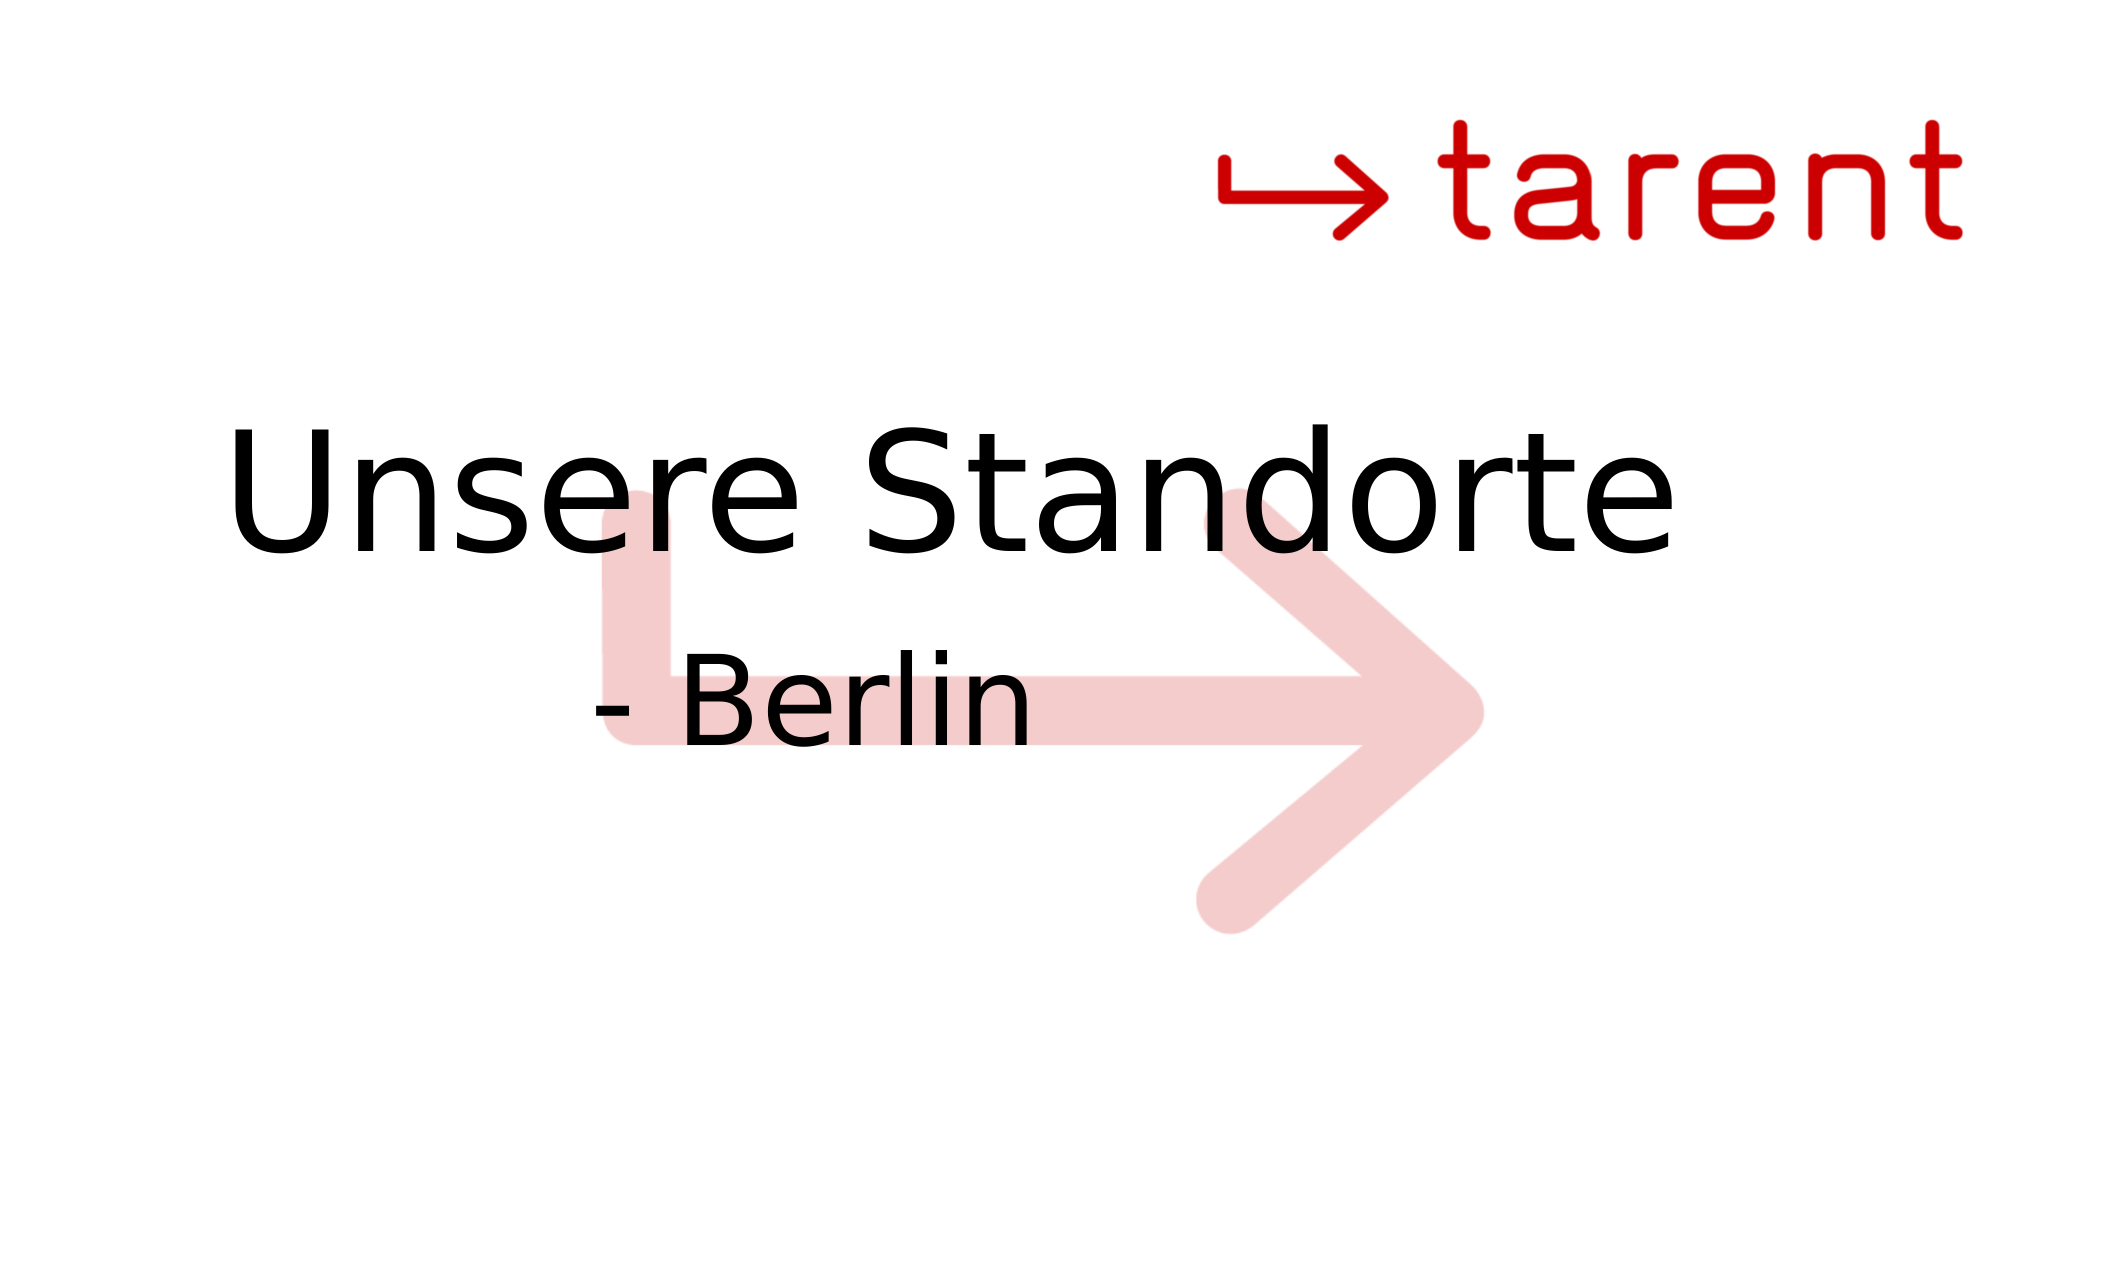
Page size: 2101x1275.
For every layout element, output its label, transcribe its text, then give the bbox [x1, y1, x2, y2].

picture [1216, 118, 1964, 242]
text_box Unsere Standorte - Berlin [206, 389, 2059, 1107]
